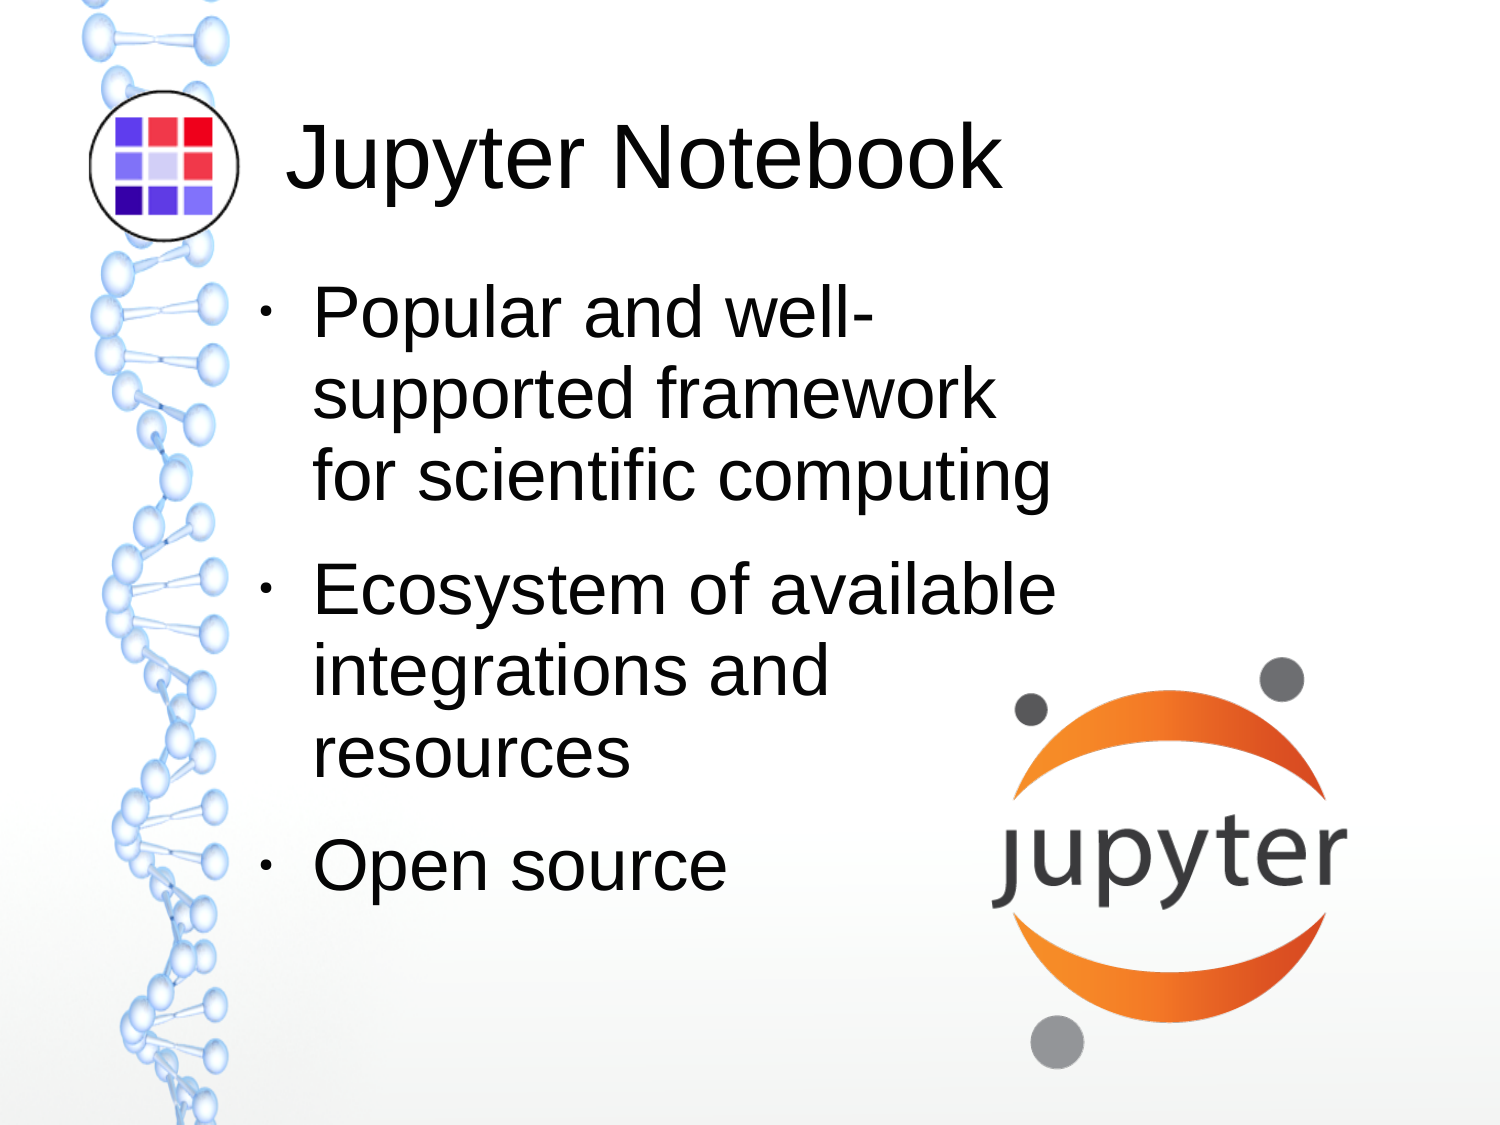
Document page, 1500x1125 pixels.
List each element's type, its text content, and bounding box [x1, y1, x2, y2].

picture [0, 0, 1500, 1125]
title Jupyter Notebook [285, 36, 1426, 278]
list Popular and well-supported framework for scientific computing Ecosystem of available integrations and resources Open source [241, 271, 1066, 924]
